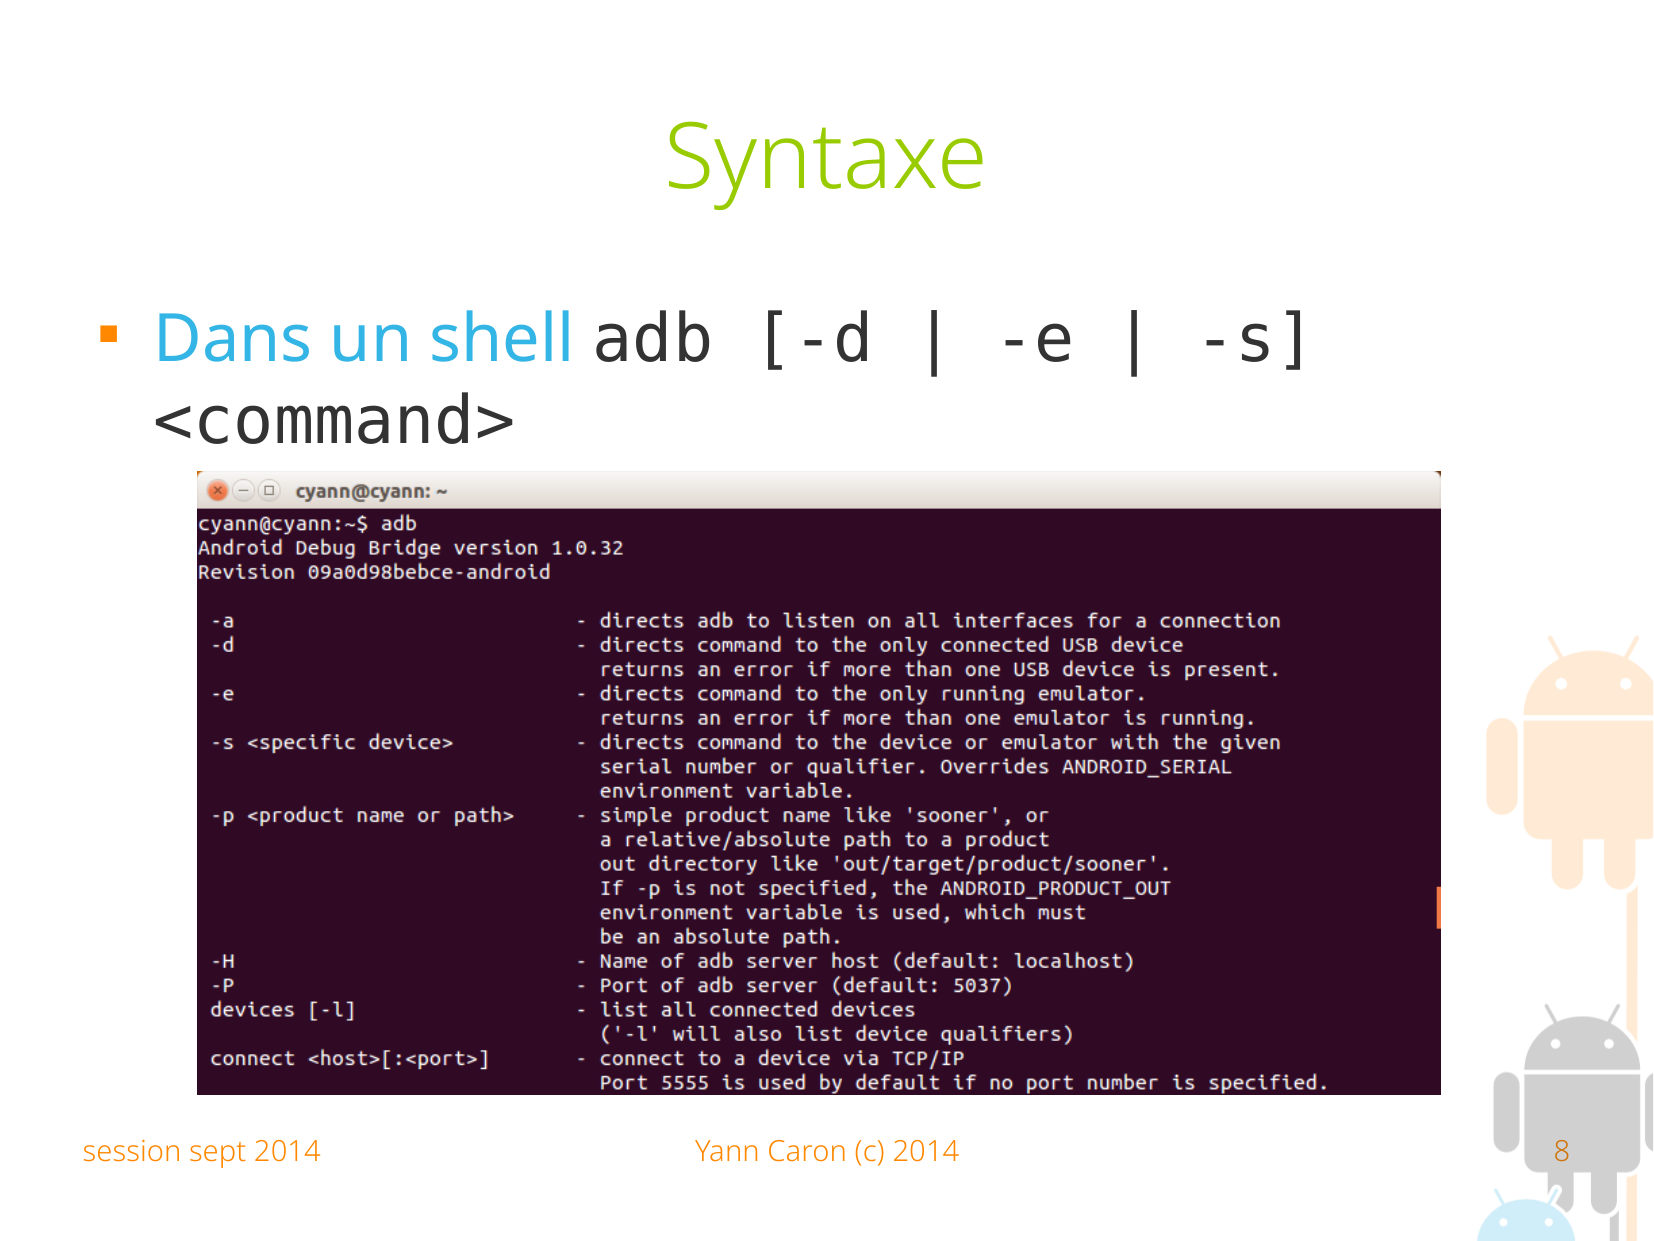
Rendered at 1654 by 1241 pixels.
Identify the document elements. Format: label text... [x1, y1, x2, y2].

picture [197, 423, 1654, 1241]
title Syntaxe [82, 49, 1571, 257]
list Dans un shell adb [-d | -e | -s] <command> [82, 290, 1571, 481]
